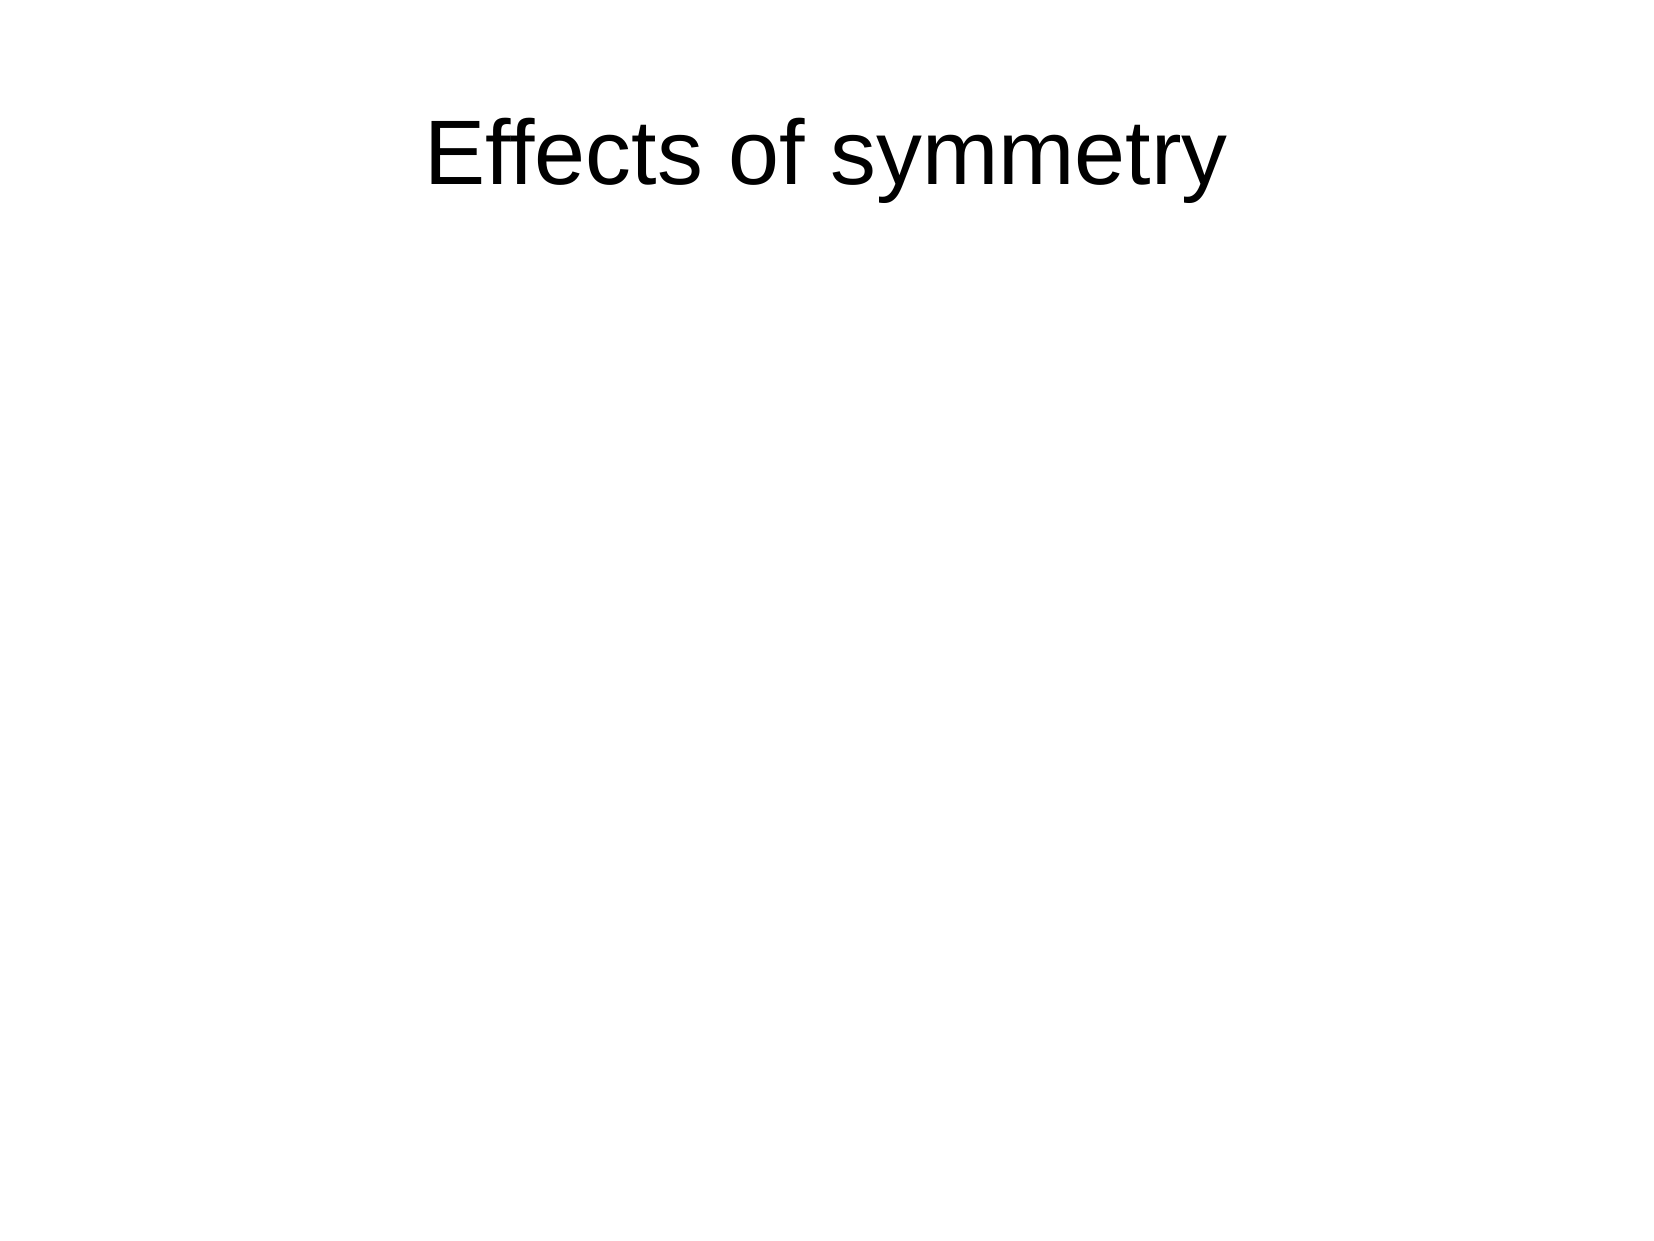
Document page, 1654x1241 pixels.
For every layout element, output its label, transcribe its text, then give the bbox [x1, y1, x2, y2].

title Effects of symmetry [82, 49, 1571, 257]
